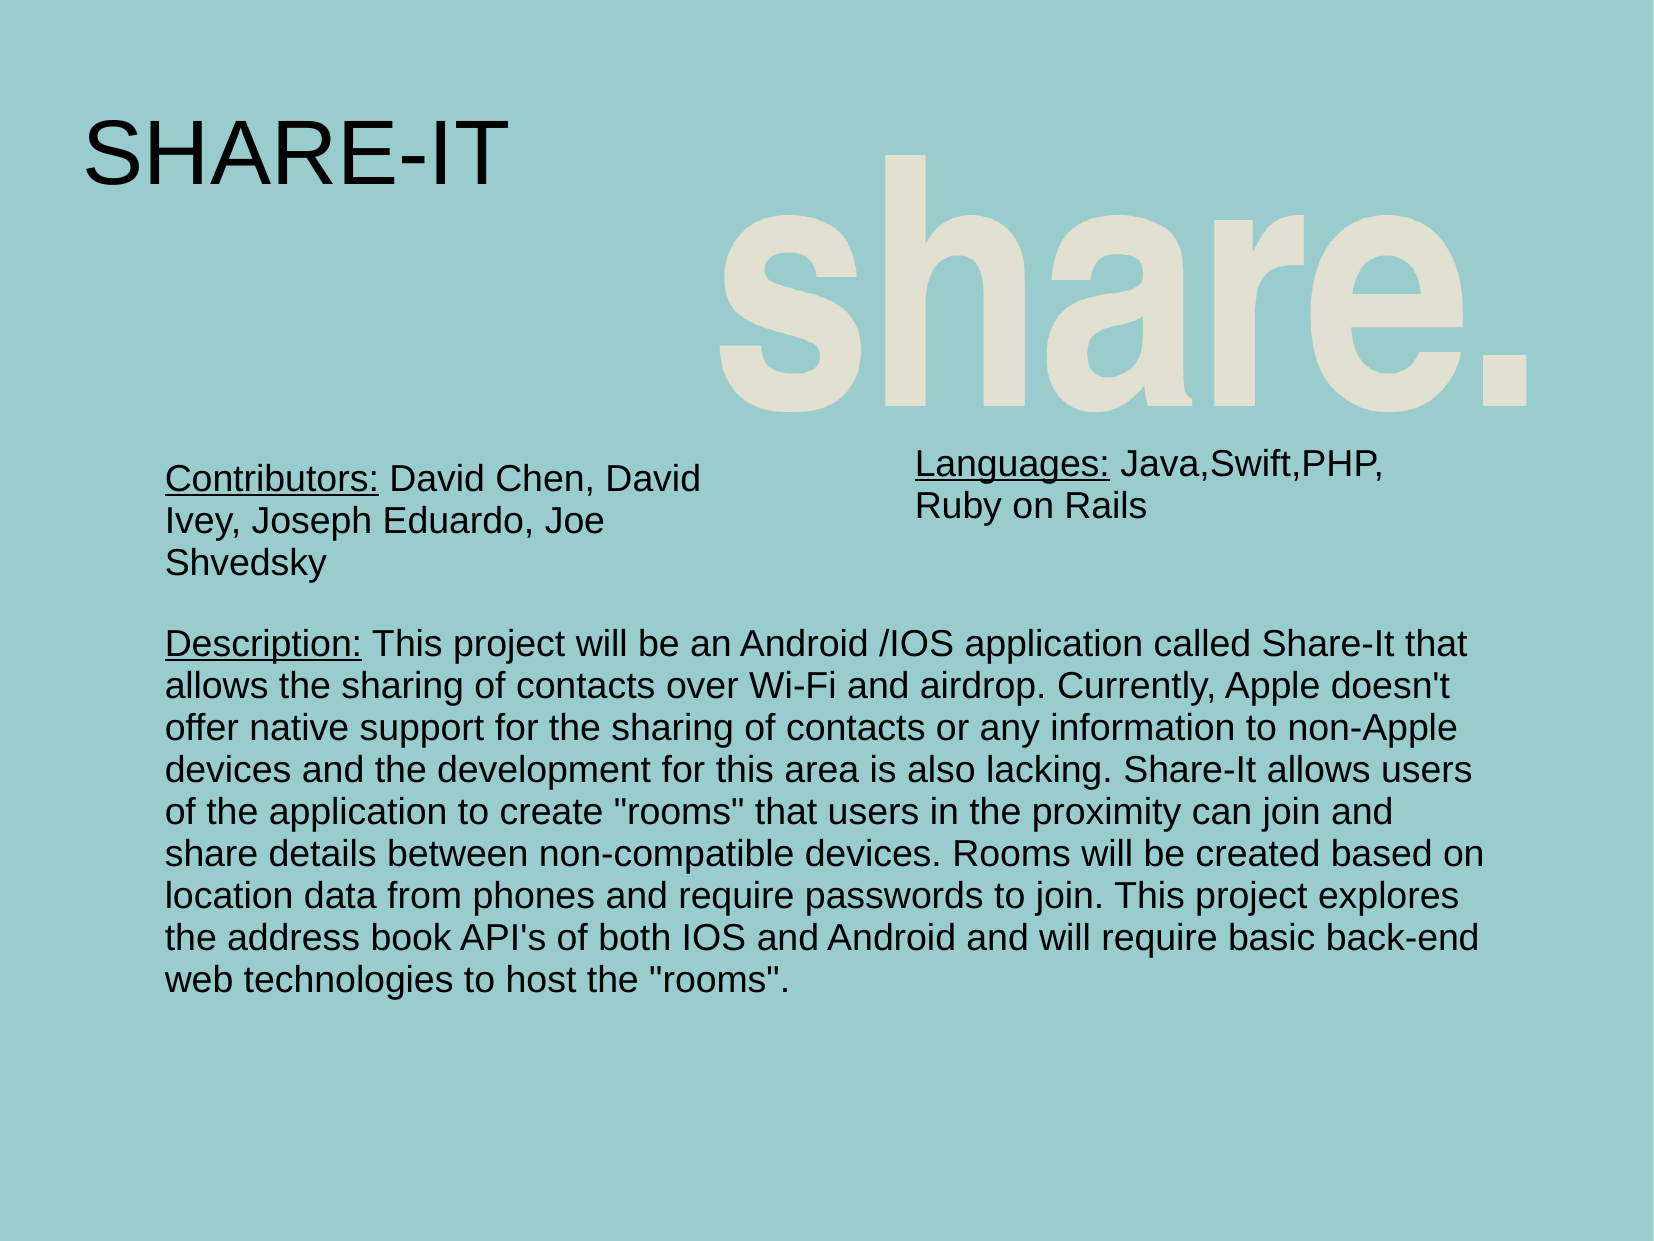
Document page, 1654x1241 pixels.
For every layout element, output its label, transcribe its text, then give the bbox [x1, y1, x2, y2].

picture [0, 0, 1654, 1241]
text_box [82, 49, 1571, 272]
text_box Contributors: David Chen, David Ivey, Joseph Eduardo, Joe Shvedsky [150, 450, 781, 615]
text_box Languages: Java,Swift,PHP, Ruby on Rails [900, 435, 1456, 534]
text_box Description: This project will be an Android /IOS application called Share-It that allows the sharing of contacts over Wi-Fi and airdrop. Currently, Apple doesn't offer native support for the sharing of contacts or any information to non-Apple devices and the development for this area is also lacking. Share-It allows users of the application to create "rooms" that users in the proximity can join and share details between non-compatible devices. Rooms will be created based on location data from phones and require passwords to join. This project explores the address book API's of both IOS and Android and will require basic back-end web technologies to host the "rooms". [150, 615, 1501, 1066]
